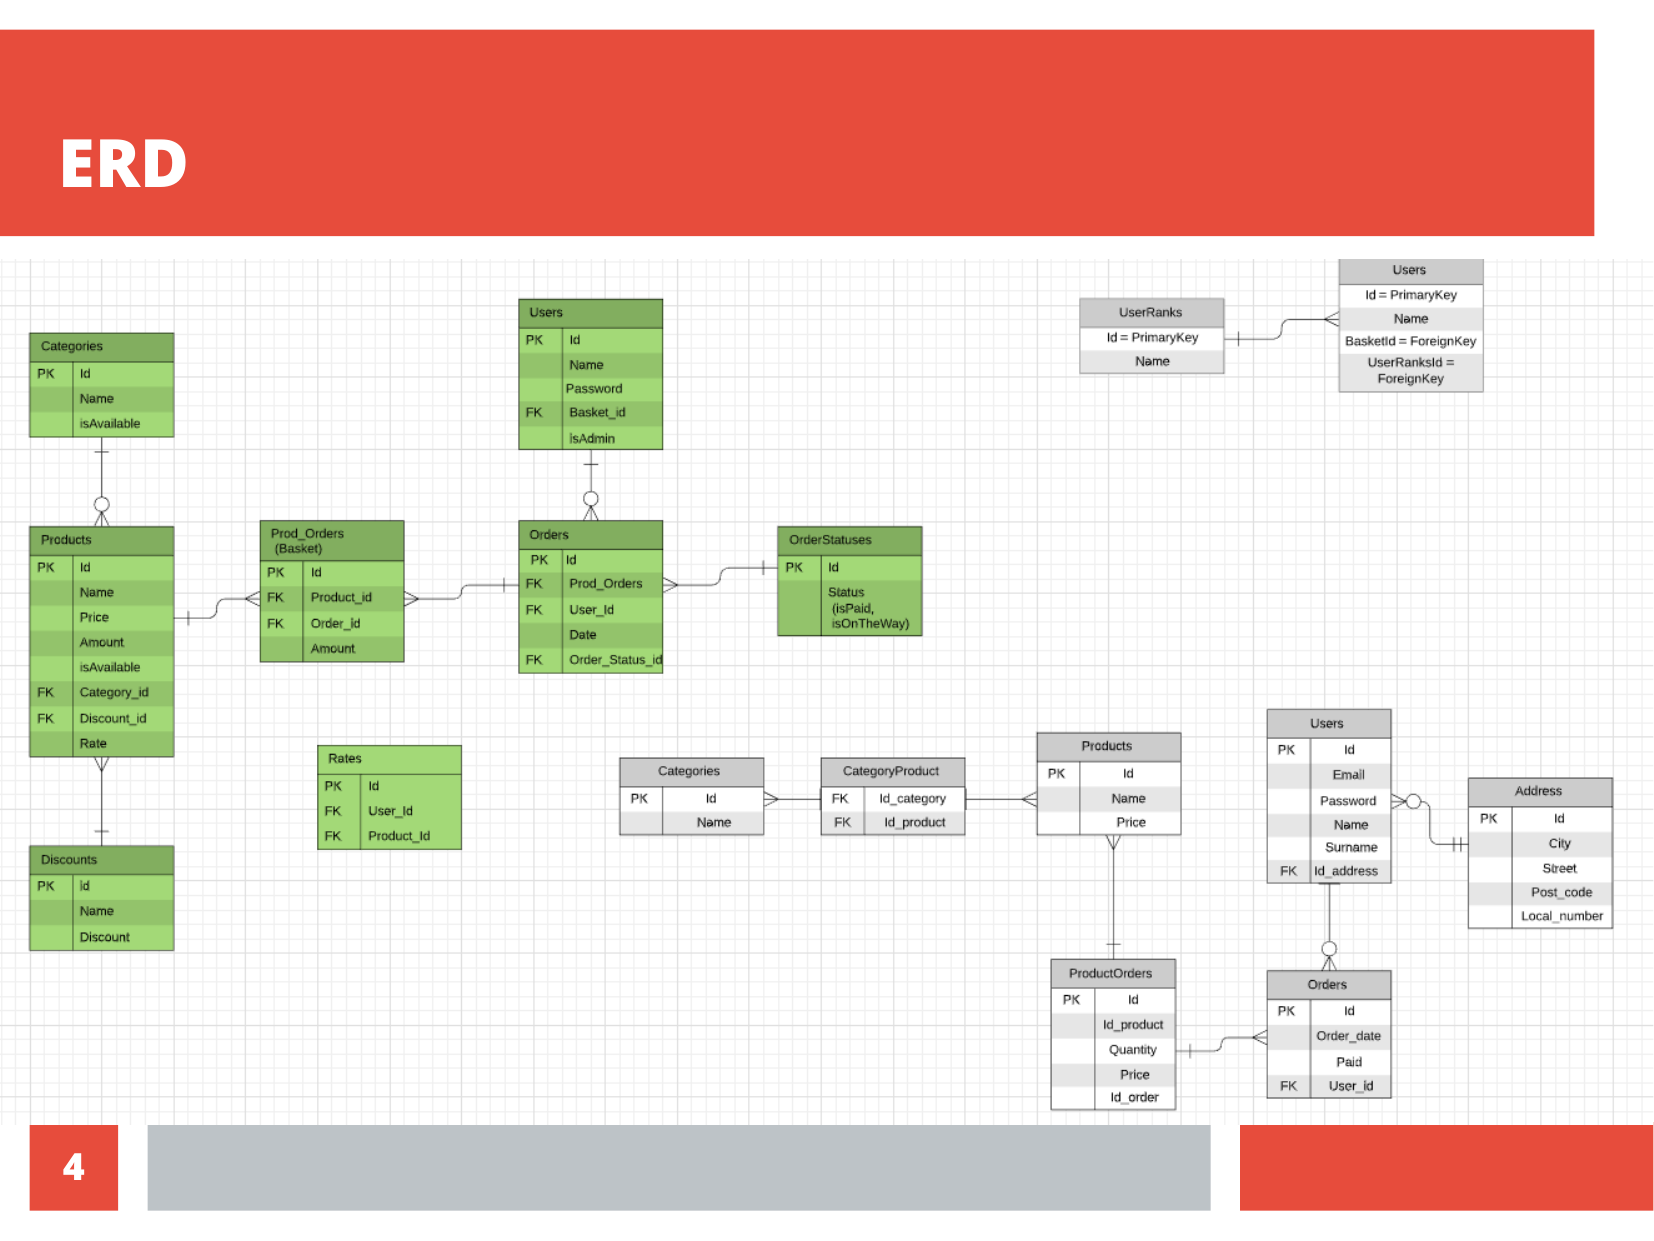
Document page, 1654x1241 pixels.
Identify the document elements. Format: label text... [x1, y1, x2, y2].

title ERD [59, 59, 1595, 207]
picture [0, 259, 1654, 1126]
